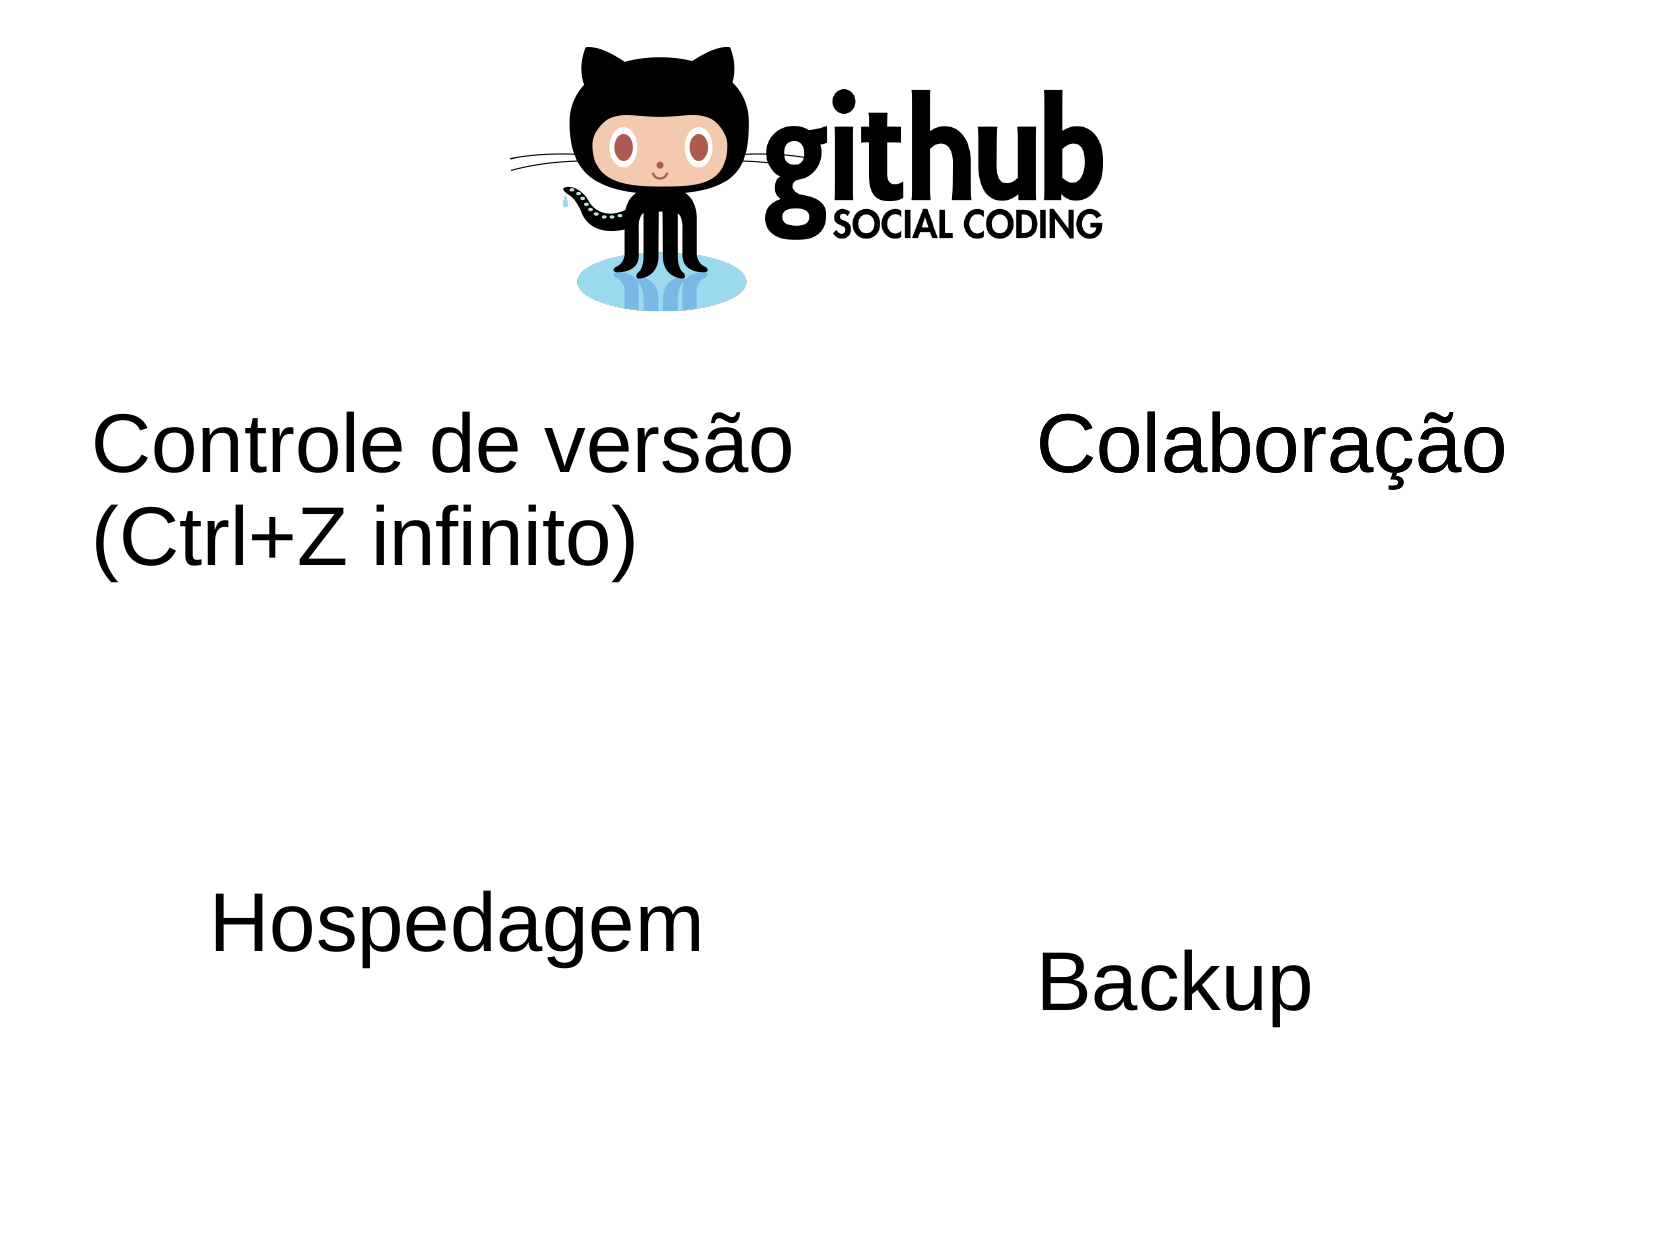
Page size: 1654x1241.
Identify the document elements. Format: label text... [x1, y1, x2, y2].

text_box Controle de versão (Ctrl+Z infinito) [76, 390, 811, 591]
text_box Backup [1021, 927, 1330, 1036]
picture [510, 29, 1103, 331]
text_box Hospedagem [195, 868, 720, 977]
text_box Colaboração [1021, 390, 1524, 498]
